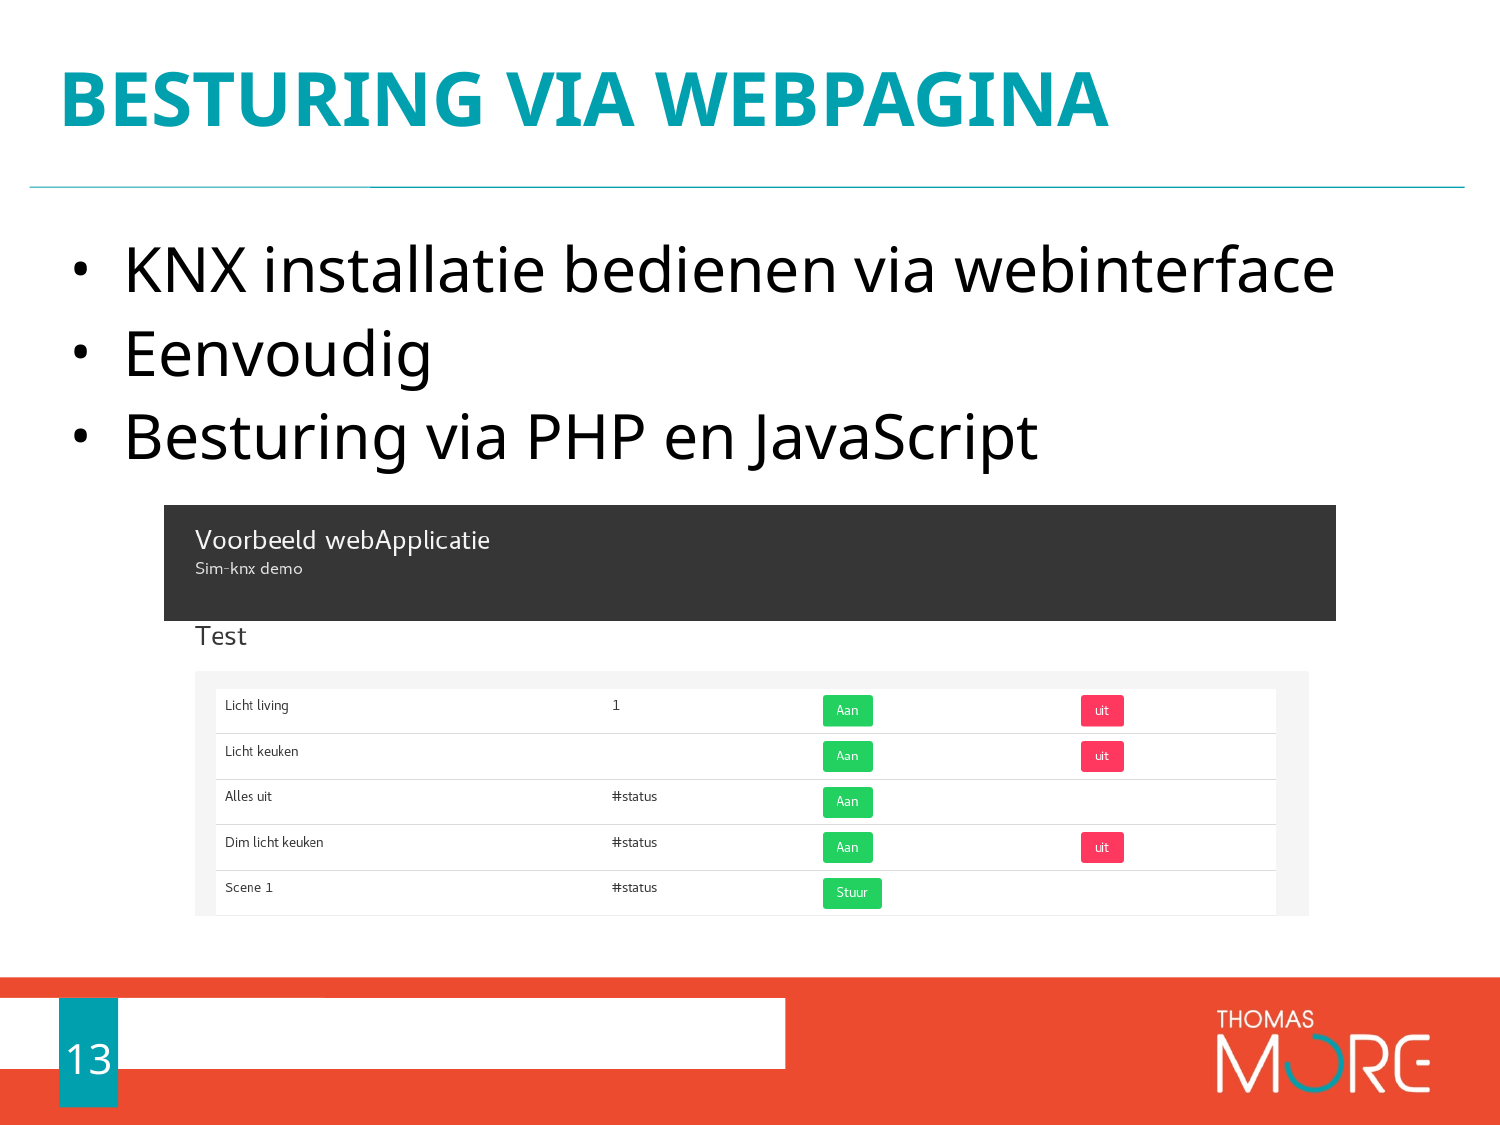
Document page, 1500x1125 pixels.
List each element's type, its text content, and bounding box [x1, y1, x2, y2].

picture [1187, 980, 1459, 1122]
slide_number <number> [59, 998, 119, 1108]
list KNX installatie bedienen via webinterface Eenvoudig Besturing via PHP en JavaScript [0, 188, 1500, 916]
footer [123, 998, 786, 1069]
title Besturing via webpagina [0, 0, 1500, 188]
picture [164, 505, 1336, 916]
